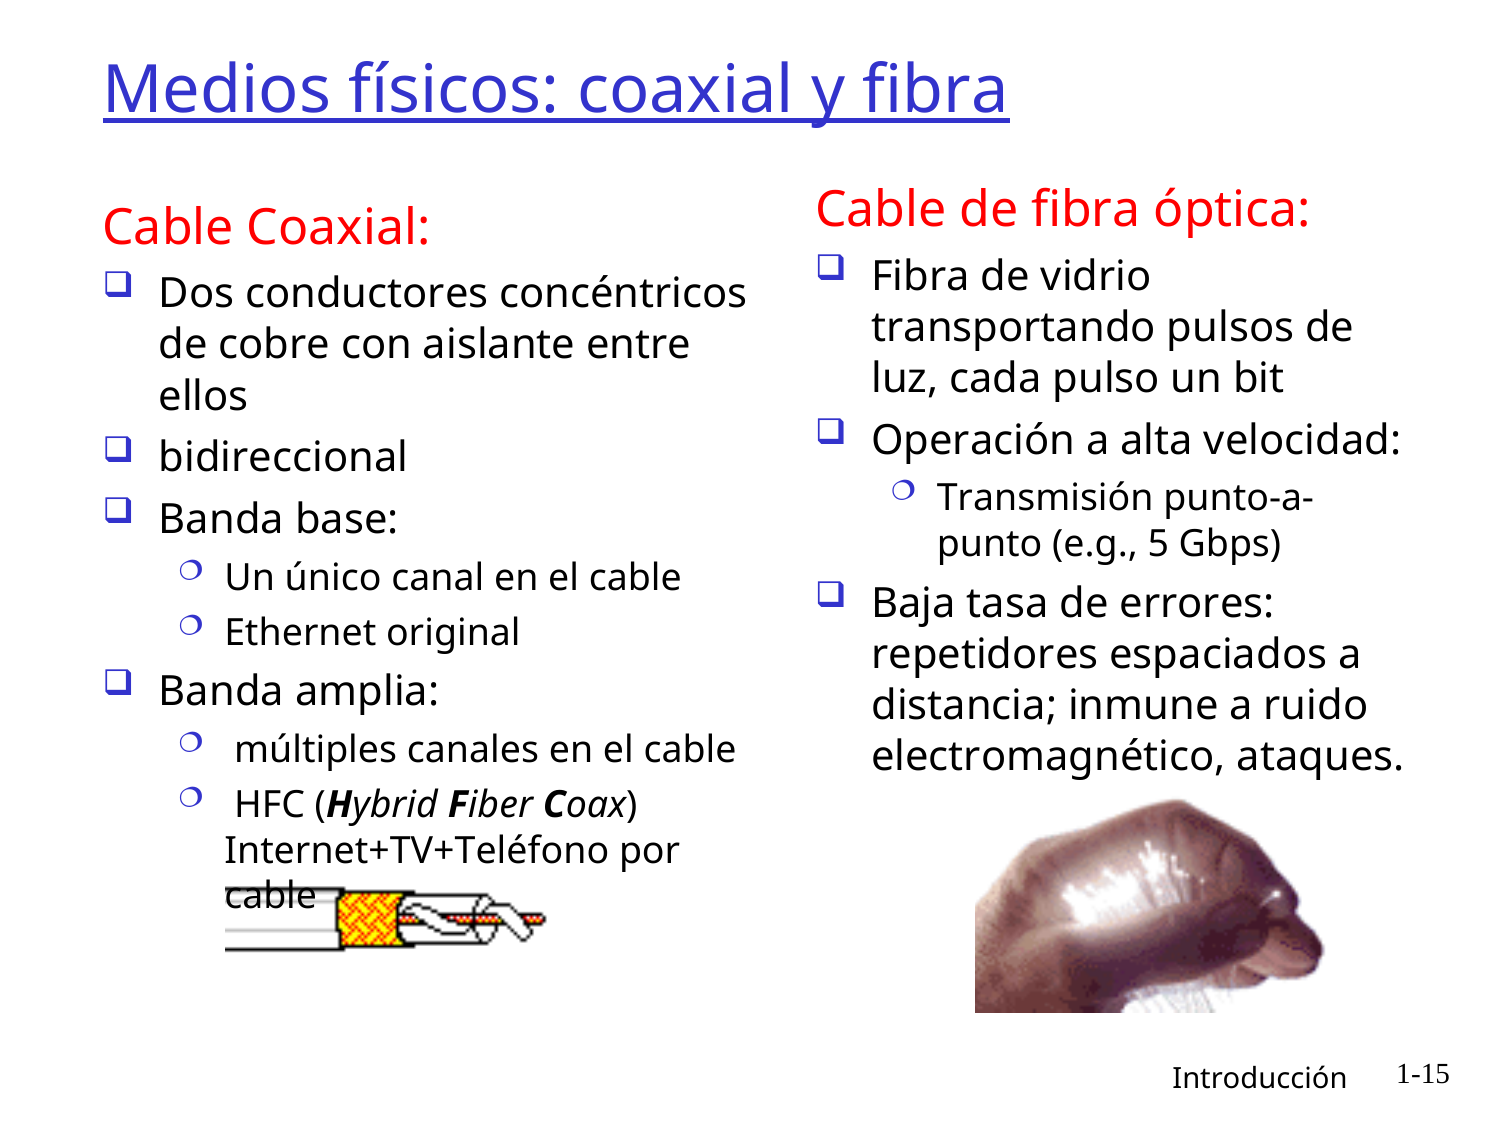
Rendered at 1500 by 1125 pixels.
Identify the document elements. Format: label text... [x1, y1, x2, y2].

picture [975, 831, 1343, 1013]
picture [225, 834, 636, 1013]
picture [625, 845, 636, 861]
list Cable Coaxial: Dos conductores concéntricos de cobre con aislante entre ellos bidireccional Banda base: Un único canal en el cable Ethernet original Banda amplia: múltiples canales en el cable HFC (Hybrid Fiber Coax) Internet+TV+Teléfono por cable [87, 187, 788, 826]
list Cable de fibra óptica: Fibra de vidrio transportando pulsos de luz, cada pulso un bit Operación a alta velocidad: Transmisión punto-a-punto (e.g., 5 Gbps) Baja tasa de errores: repetidores espaciados a distancia; inmune a ruido electromagnético, ataques. [799, 169, 1425, 831]
title Medios físicos: coaxial y fibra [87, 23, 1463, 150]
picture [225, 838, 229, 861]
